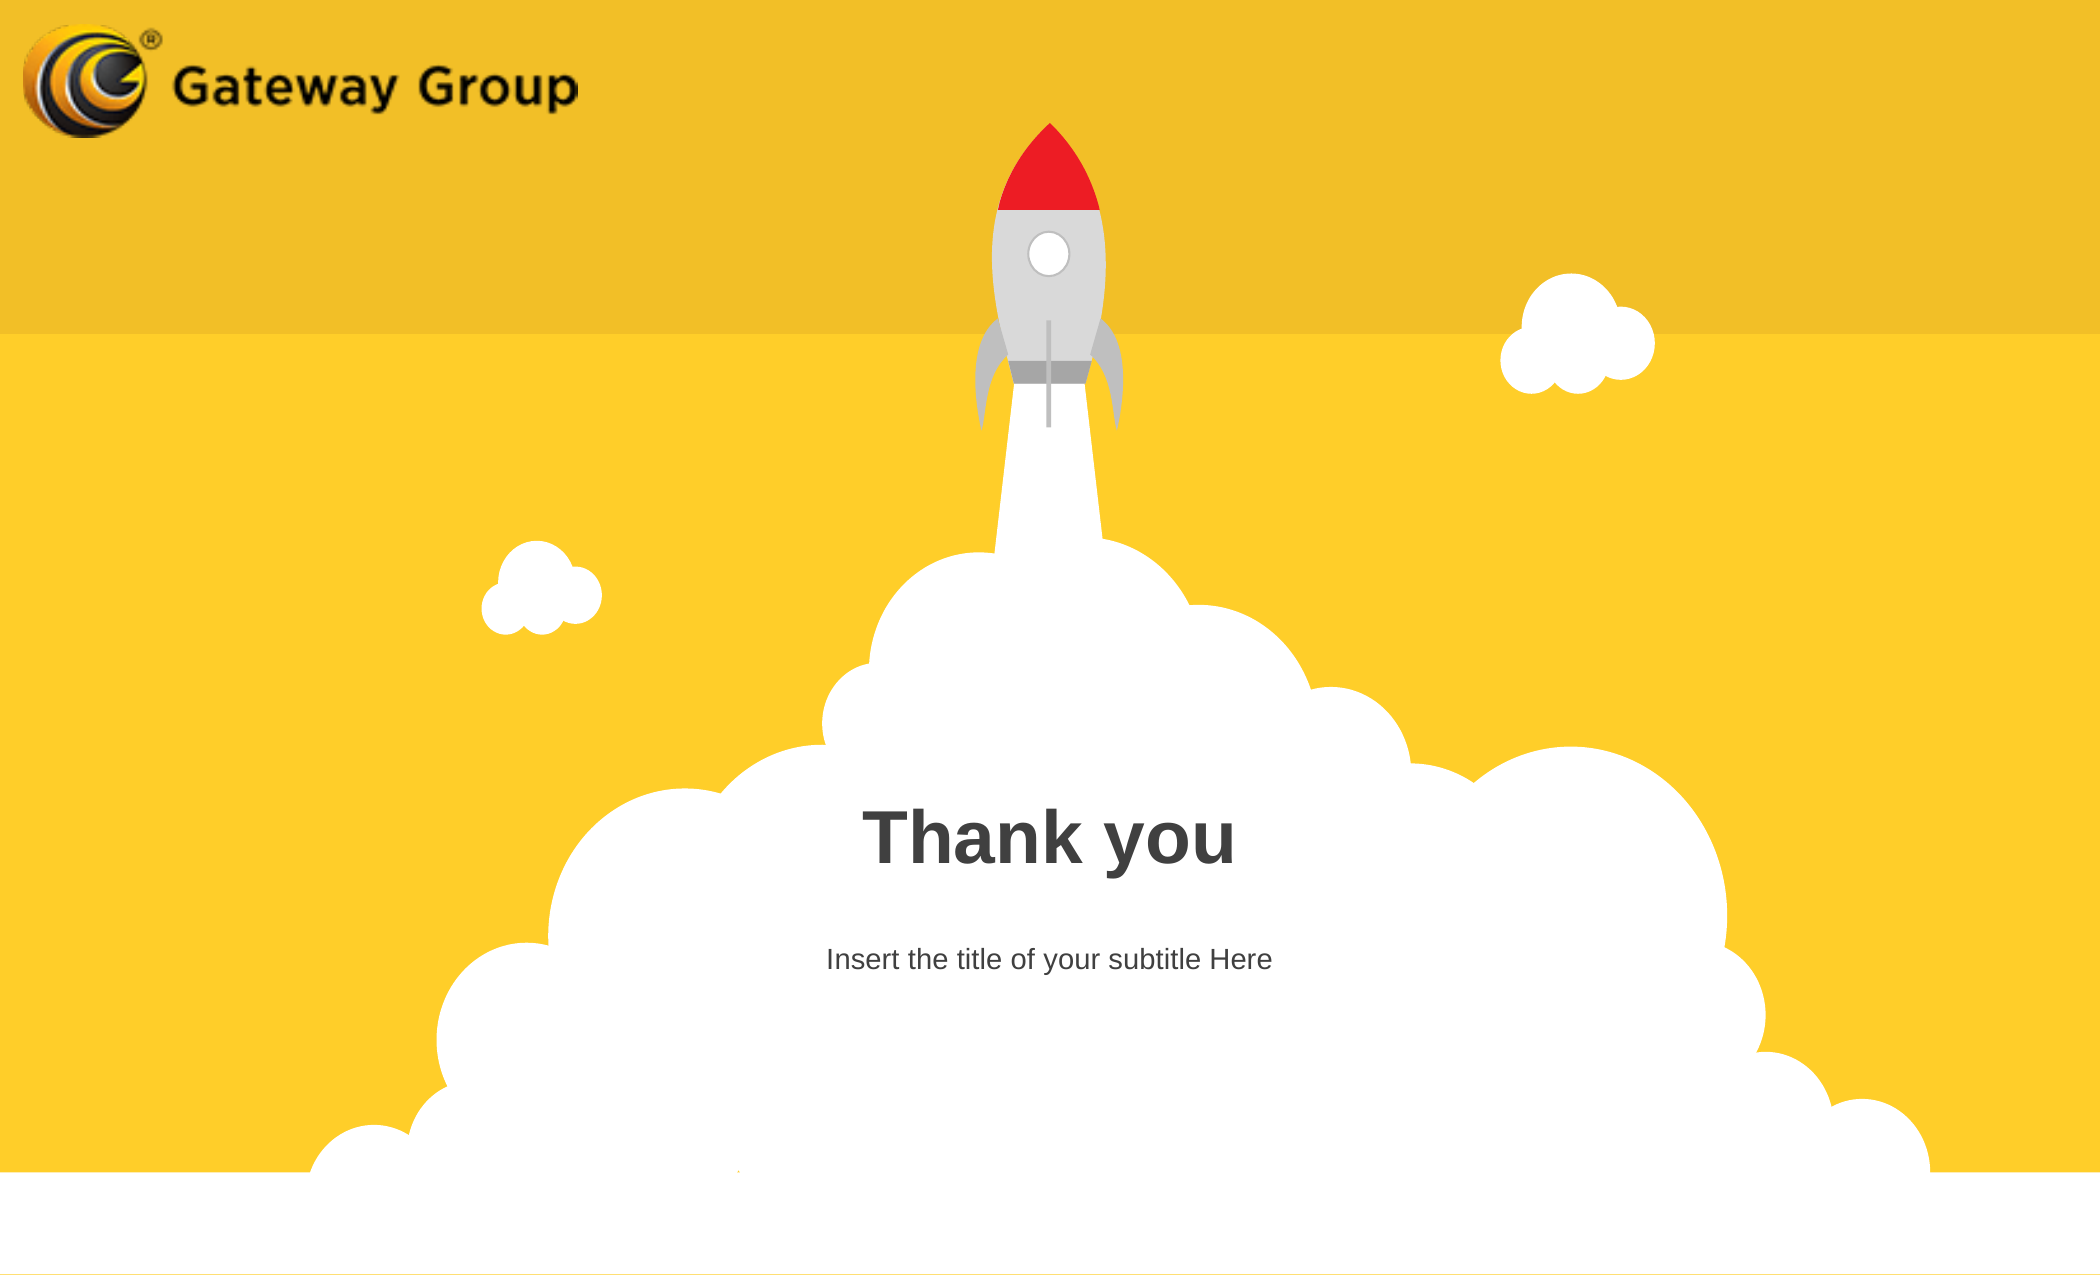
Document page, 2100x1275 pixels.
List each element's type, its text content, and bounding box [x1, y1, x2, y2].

picture [23, 24, 578, 138]
text_box Insert the title of your subtitle Here [0, 922, 2100, 994]
text_box Thank you [0, 762, 2100, 905]
